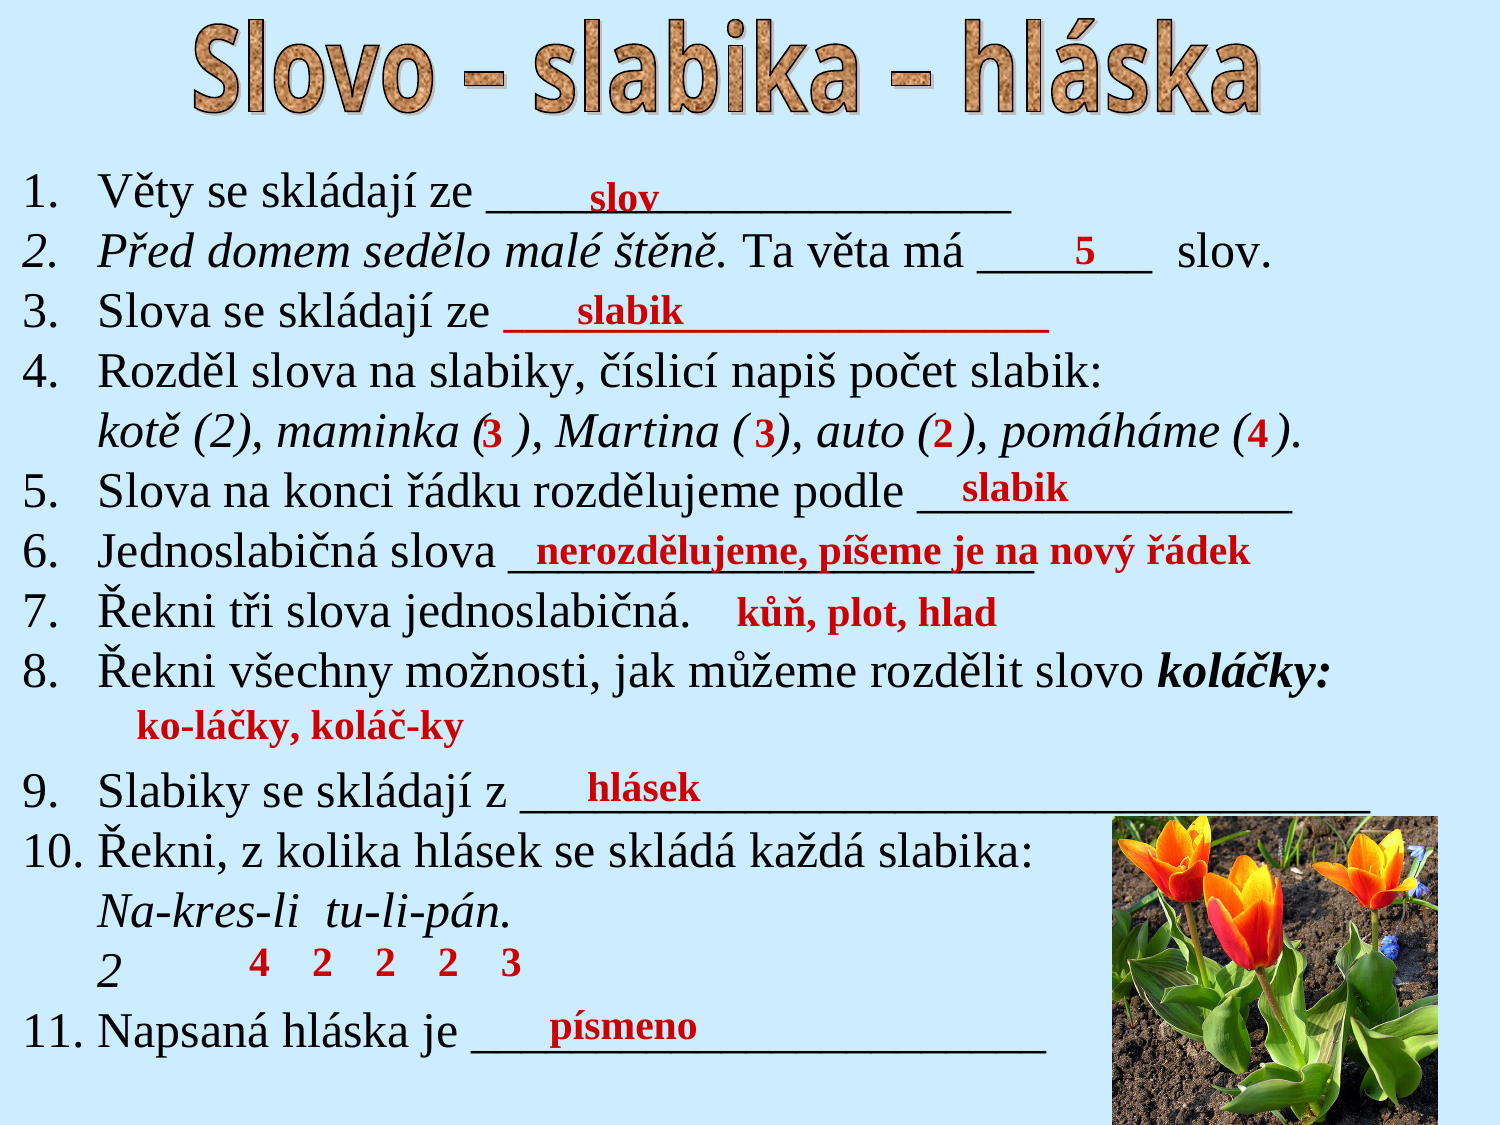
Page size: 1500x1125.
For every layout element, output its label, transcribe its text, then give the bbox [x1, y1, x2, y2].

text_box hlásek [572, 752, 716, 818]
text_box Slovo – slabika – hláska [965, 19, 1013, 112]
text_box Slovo – slabika – hláska [1067, 18, 1094, 39]
text_box Slovo – slabika – hláska [584, 19, 599, 112]
text_box Slovo – slabika – hláska [1211, 44, 1258, 113]
text_box slov [574, 162, 675, 229]
text_box ko-láčky, koláč-ky [121, 689, 480, 756]
text_box Slovo – slabika – hláska [535, 44, 575, 113]
text_box nerozdělujeme, píšeme je na nový řádek [521, 514, 1267, 581]
text_box Slovo – slabika – hláska [464, 72, 504, 86]
text_box Slovo – slabika – hláska [249, 19, 263, 112]
text_box Slovo – slabika – hláska [756, 19, 808, 112]
text_box Slovo – slabika – hláska [669, 19, 717, 113]
text_box Slovo – slabika – hláska [383, 44, 433, 113]
text_box písmeno [534, 989, 714, 1056]
text_box Slovo – slabika – hláska [274, 44, 324, 113]
picture [1112, 816, 1438, 1125]
text_box Slovo – slabika – hláska [1051, 44, 1098, 113]
text_box slabik [562, 275, 699, 341]
text_box Slovo – slabika – hláska [325, 45, 379, 112]
text_box Slovo – slabika – hláska [1108, 44, 1147, 113]
text_box kůň, plot, hlad [721, 577, 1013, 643]
text_box Slovo – slabika – hláska [1157, 19, 1209, 112]
text_box Slovo – slabika – hláska [728, 45, 743, 112]
text_box Slovo – slabika – hláska [811, 44, 857, 113]
text_box Slovo – slabika – hláska [1026, 19, 1041, 112]
text_box Slovo – slabika – hláska [609, 44, 656, 113]
text_box 5 [1060, 214, 1111, 281]
text_box Slovo – slabika – hláska [194, 24, 238, 113]
text_box Slovo – slabika – hláska [891, 72, 931, 86]
text_box Věty se skládají ze _____________________ Před domem sedělo malé štěně. Ta věta má _______ slov. Slova se skládají ze __________________________ Rozděl slova na slabiky, číslicí napiš počet slabik: kotě (2), maminka ( ), Martina ( ), auto ( ), pomáháme ( ). 5. Slova na konci řádku rozdělujeme podle _______________ 6. Jednoslabičná slova _____________________ 7. Řekni tři slova jednoslabičná. 8. Řekni všechny možnosti, jak můžeme rozdělit slovo koláčky: 9. Slabiky se skládají z __________________________________ 10. Řekni, z kolika hlásek se skládá každá slabika: Na-kres-li tu-li-pán. 2 11. Napsaná hláska je _______________________ [7, 149, 1500, 1125]
text_box slabik [947, 452, 1084, 514]
text_box 4 2 2 2 3 [171, 927, 538, 1043]
text_box 3 3 2 4 [467, 398, 1285, 464]
